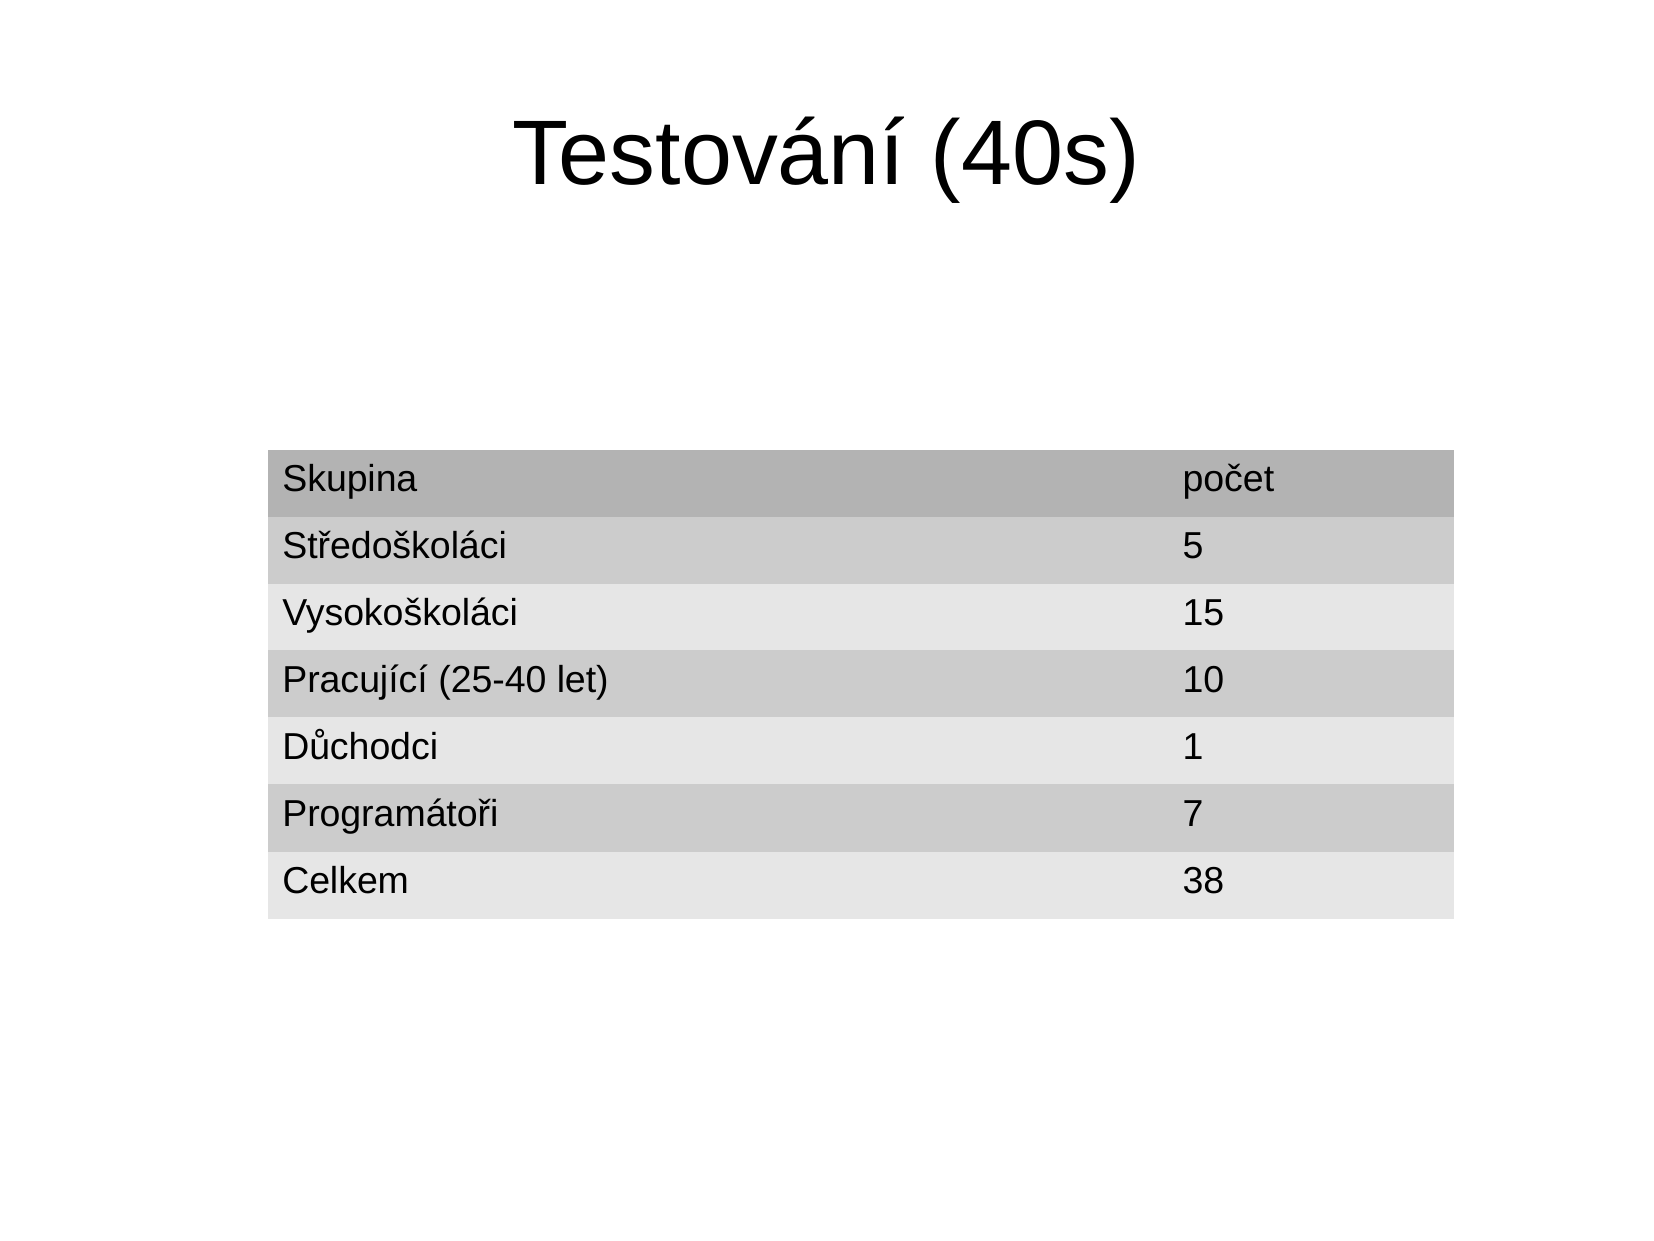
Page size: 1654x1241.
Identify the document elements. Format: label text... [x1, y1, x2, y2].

table_cell Důchodci [268, 717, 1168, 784]
table_cell 7 [1168, 784, 1454, 852]
table_header počet [1168, 450, 1454, 517]
table_cell Celkem [268, 852, 1168, 919]
table_cell 38 [1168, 852, 1454, 919]
table_cell 15 [1168, 584, 1454, 650]
table_cell 1 [1168, 717, 1454, 784]
table_header Skupina [268, 450, 1168, 517]
title Testování (40s) [82, 49, 1571, 257]
table_cell 5 [1168, 517, 1454, 584]
table_cell Středoškoláci [268, 517, 1168, 584]
table_cell Programátoři [268, 784, 1168, 852]
table_cell Pracující (25-40 let) [268, 650, 1168, 717]
table_cell 10 [1168, 650, 1454, 717]
table_cell Vysokoškoláci [268, 584, 1168, 650]
